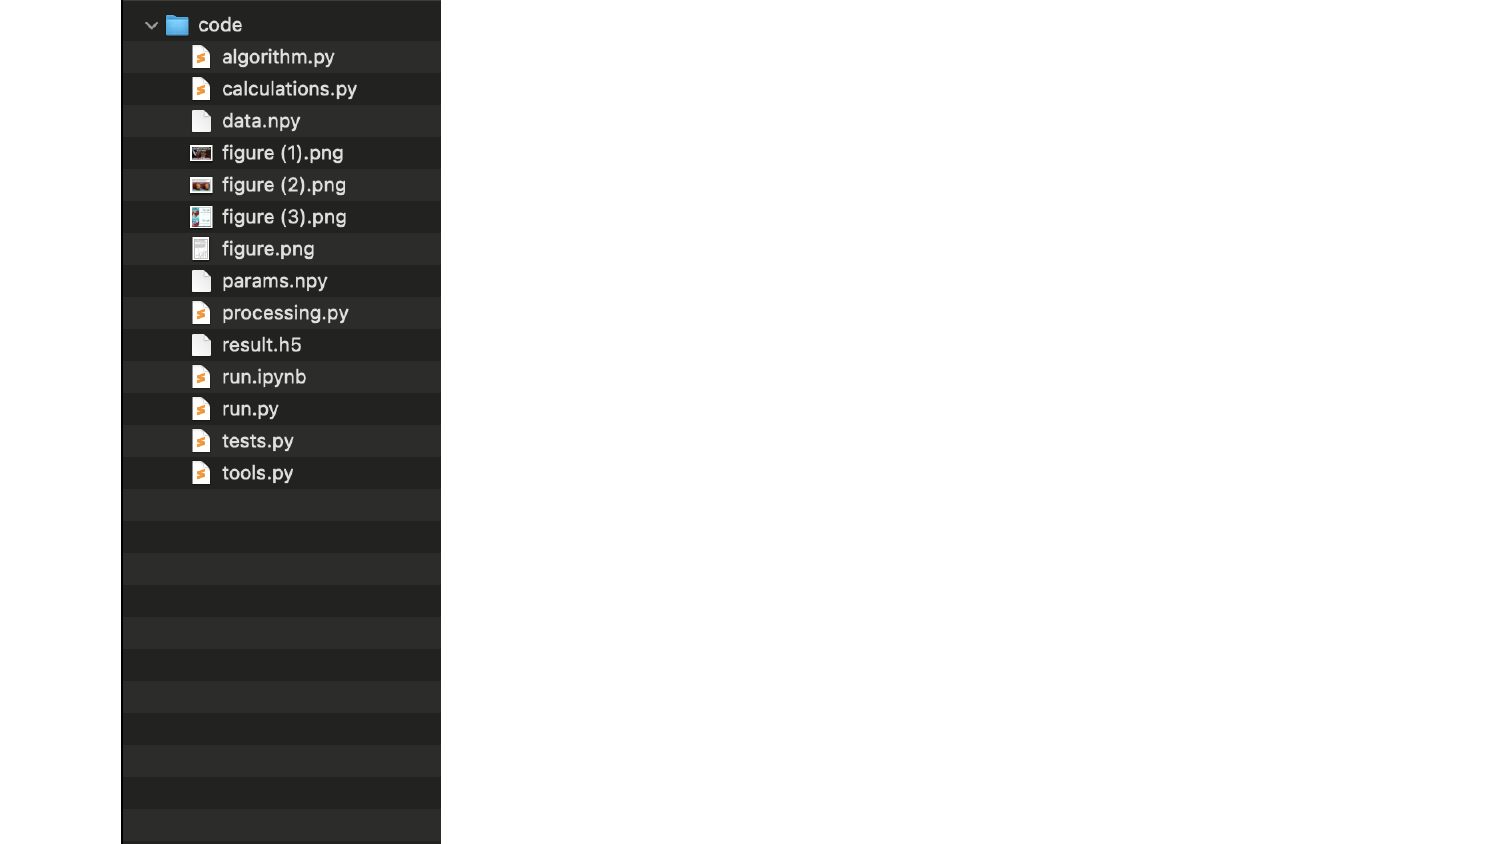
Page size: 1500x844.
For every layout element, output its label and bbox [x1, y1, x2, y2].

picture [121, 0, 441, 844]
